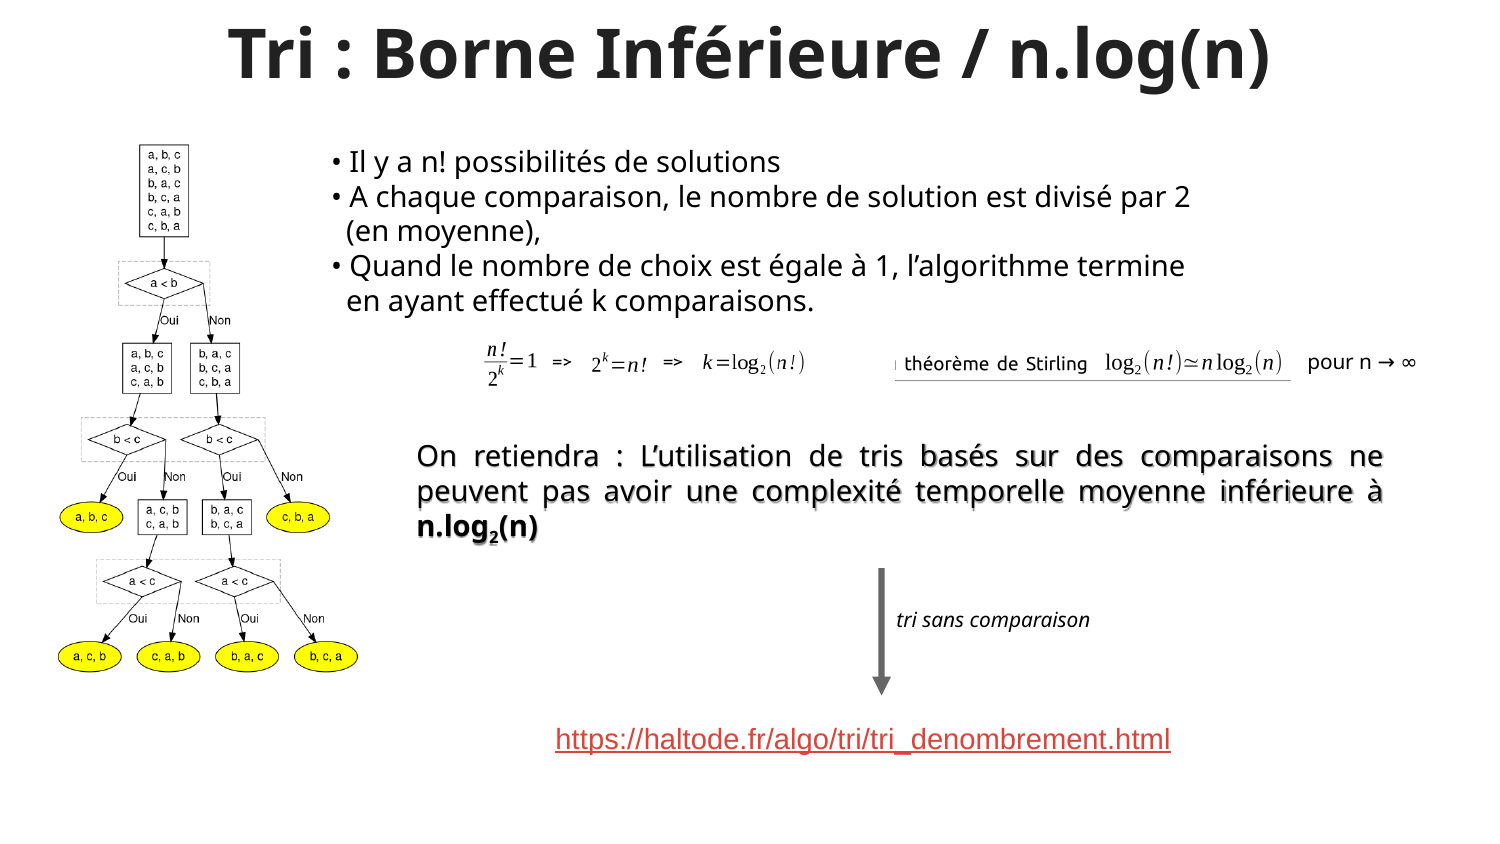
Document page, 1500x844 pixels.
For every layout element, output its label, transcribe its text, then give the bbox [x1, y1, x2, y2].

picture [895, 344, 1292, 380]
text_box https://haltode.fr/algo/tri/tri_denombrement.html [540, 705, 1223, 771]
text_box pour n → ∞ [1292, 334, 1472, 390]
text_box tri sans comparaison [881, 591, 1167, 647]
text_box • Il y a n! possibilités de solutions • A chaque comparaison, le nombre de solution est divisé par 2 (en moyenne), • Quand le nombre de choix est égale à 1, l’algorithme termine en ayant effectué k comparaisons. [315, 127, 1447, 333]
picture [54, 141, 361, 675]
title Tri : Borne Inférieure / n.log(n) [0, 0, 1500, 90]
picture [477, 329, 809, 395]
text_box On retiendra : L’utilisation de tris basés sur des comparaisons ne peuvent pas avoir une complexité temporelle moyenne inférieure à n.log2(n) [401, 421, 1400, 562]
